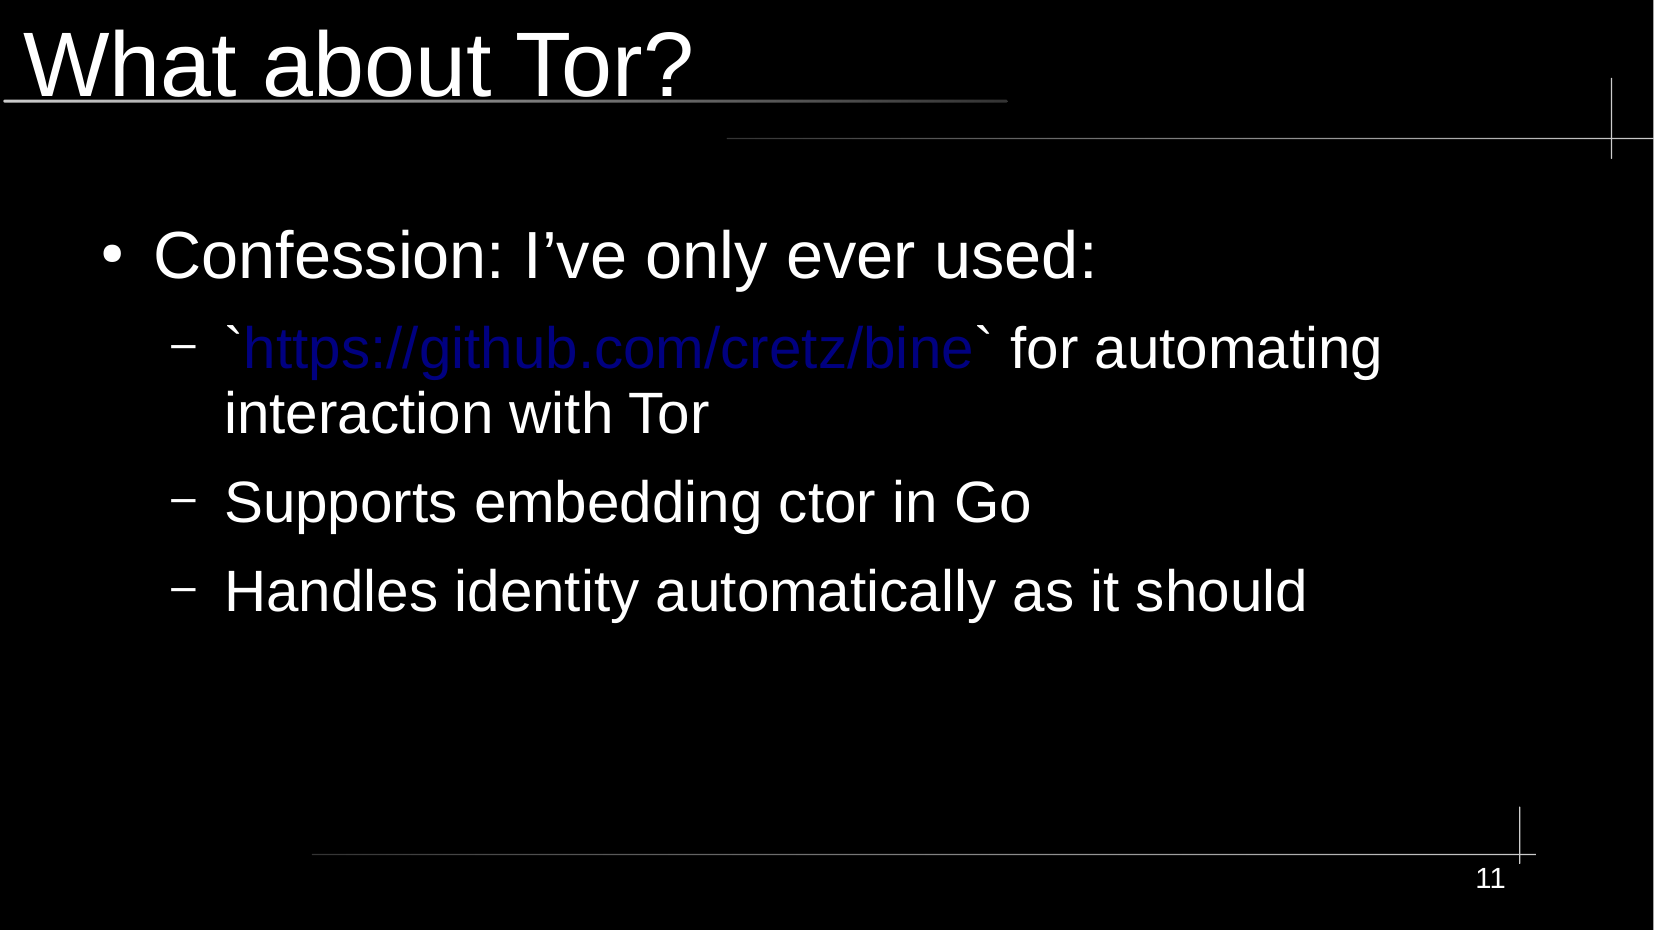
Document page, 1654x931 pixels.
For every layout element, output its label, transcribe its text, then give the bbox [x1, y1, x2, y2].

list Confession: I’ve only ever used: `https://github.com/cretz/bine` for automating interaction with Tor Supports embedding ctor in Go Handles identity automatically as it should [82, 217, 1571, 758]
title What about Tor? [23, 11, 1589, 119]
